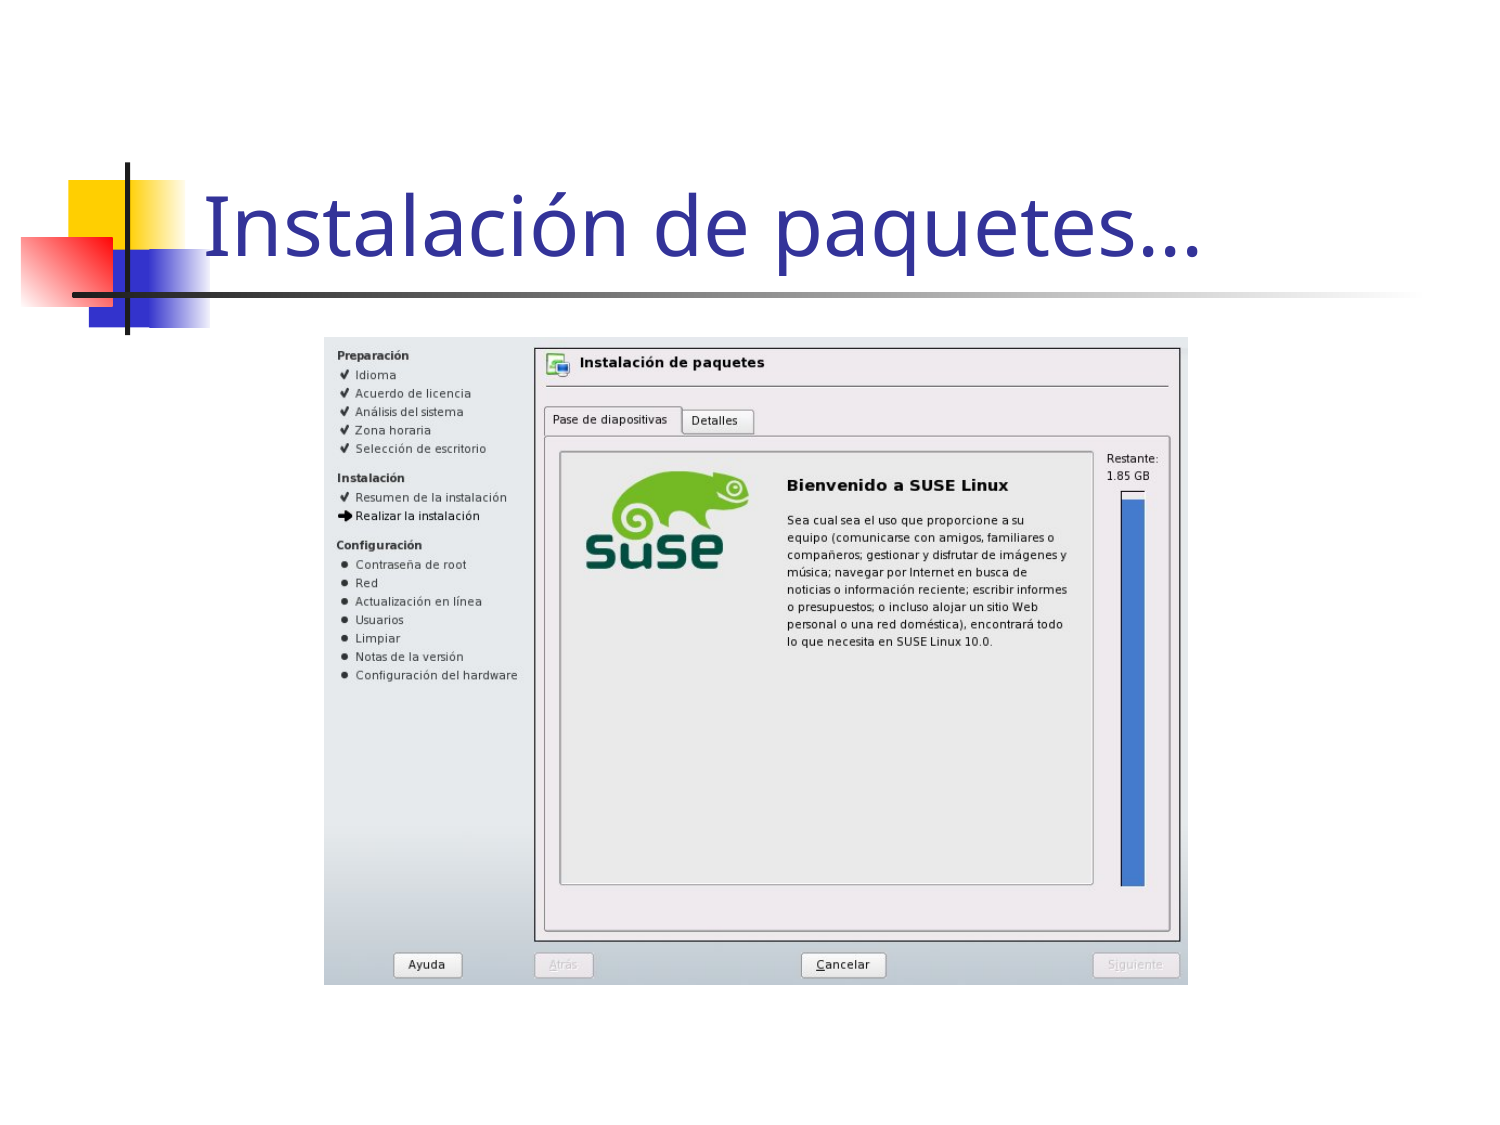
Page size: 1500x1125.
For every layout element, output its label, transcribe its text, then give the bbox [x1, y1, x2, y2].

title Instalación de paquetes... [188, 101, 1468, 289]
picture [324, 337, 1188, 985]
